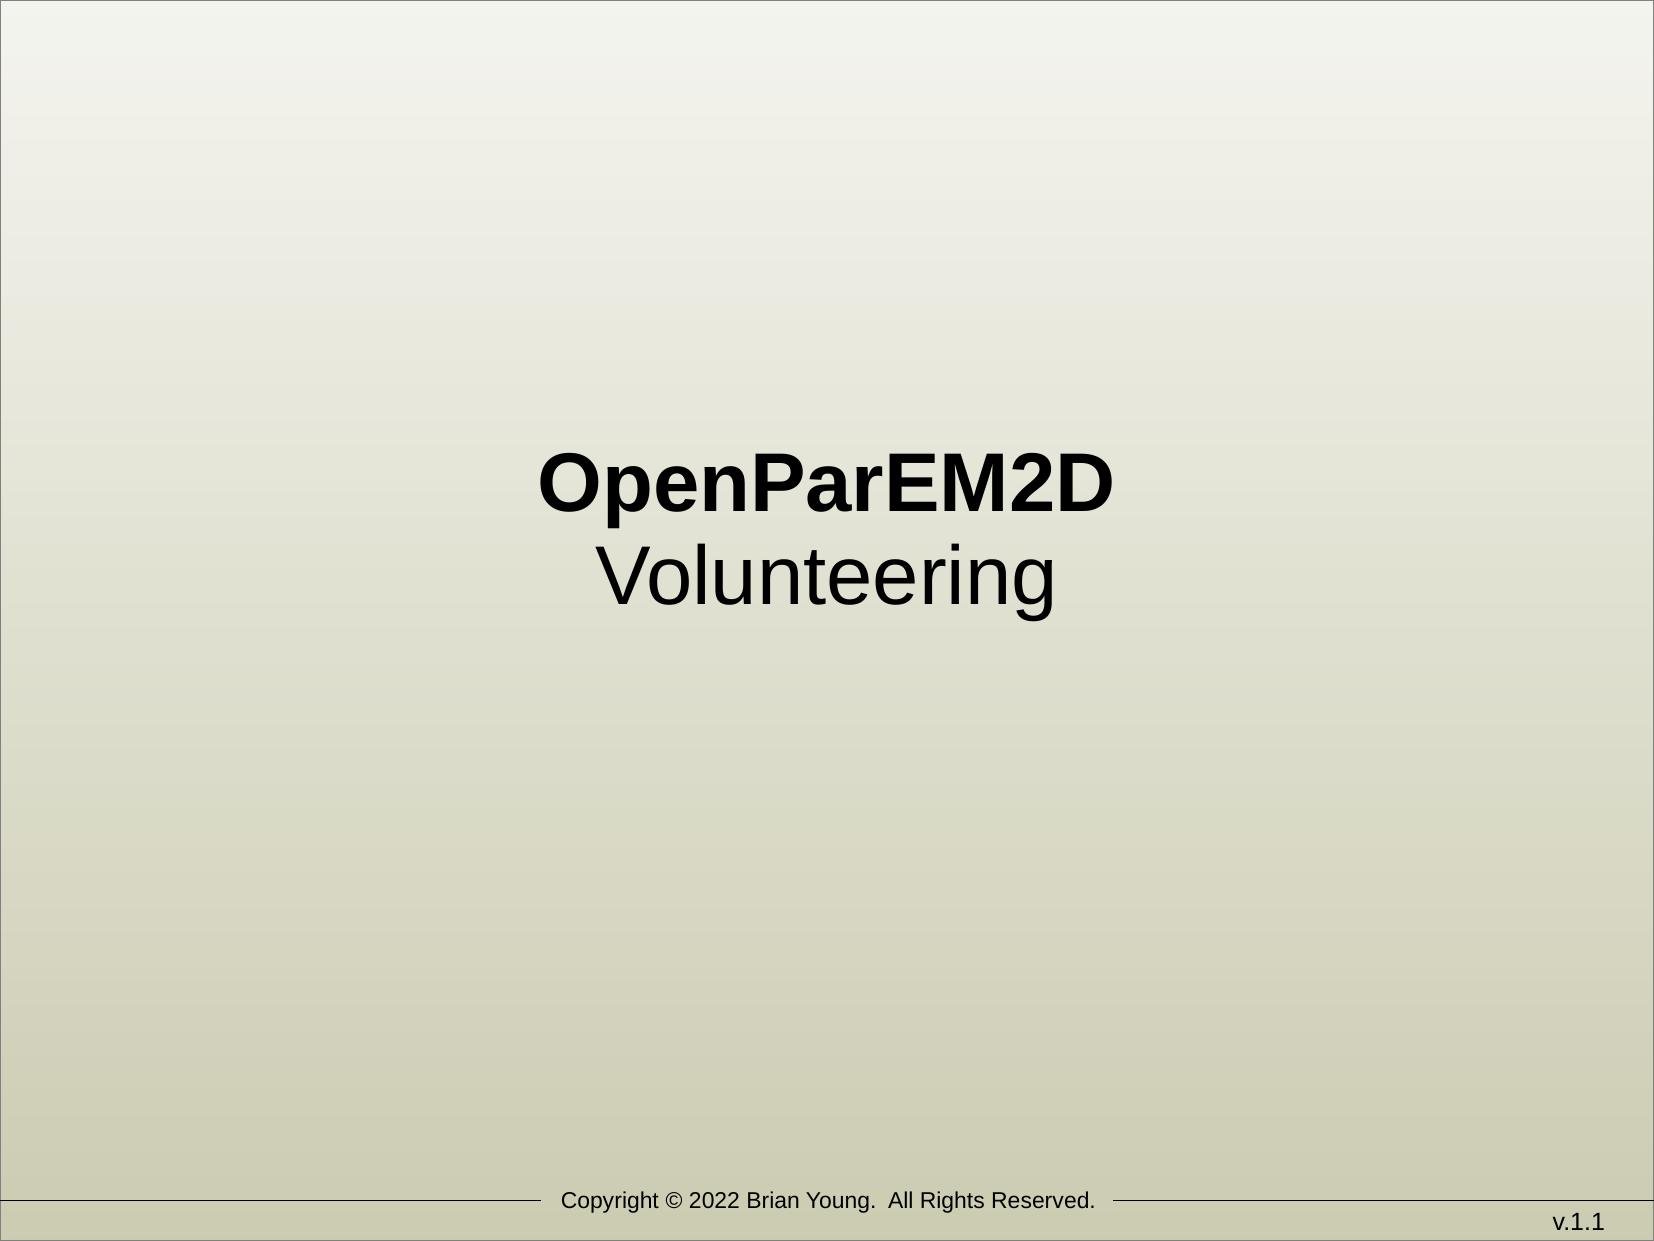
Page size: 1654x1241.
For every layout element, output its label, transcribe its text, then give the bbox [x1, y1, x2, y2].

subtitle OpenParEM2D Volunteering [82, 49, 1571, 1109]
text_box v.1.1 [1537, 1200, 1621, 1241]
